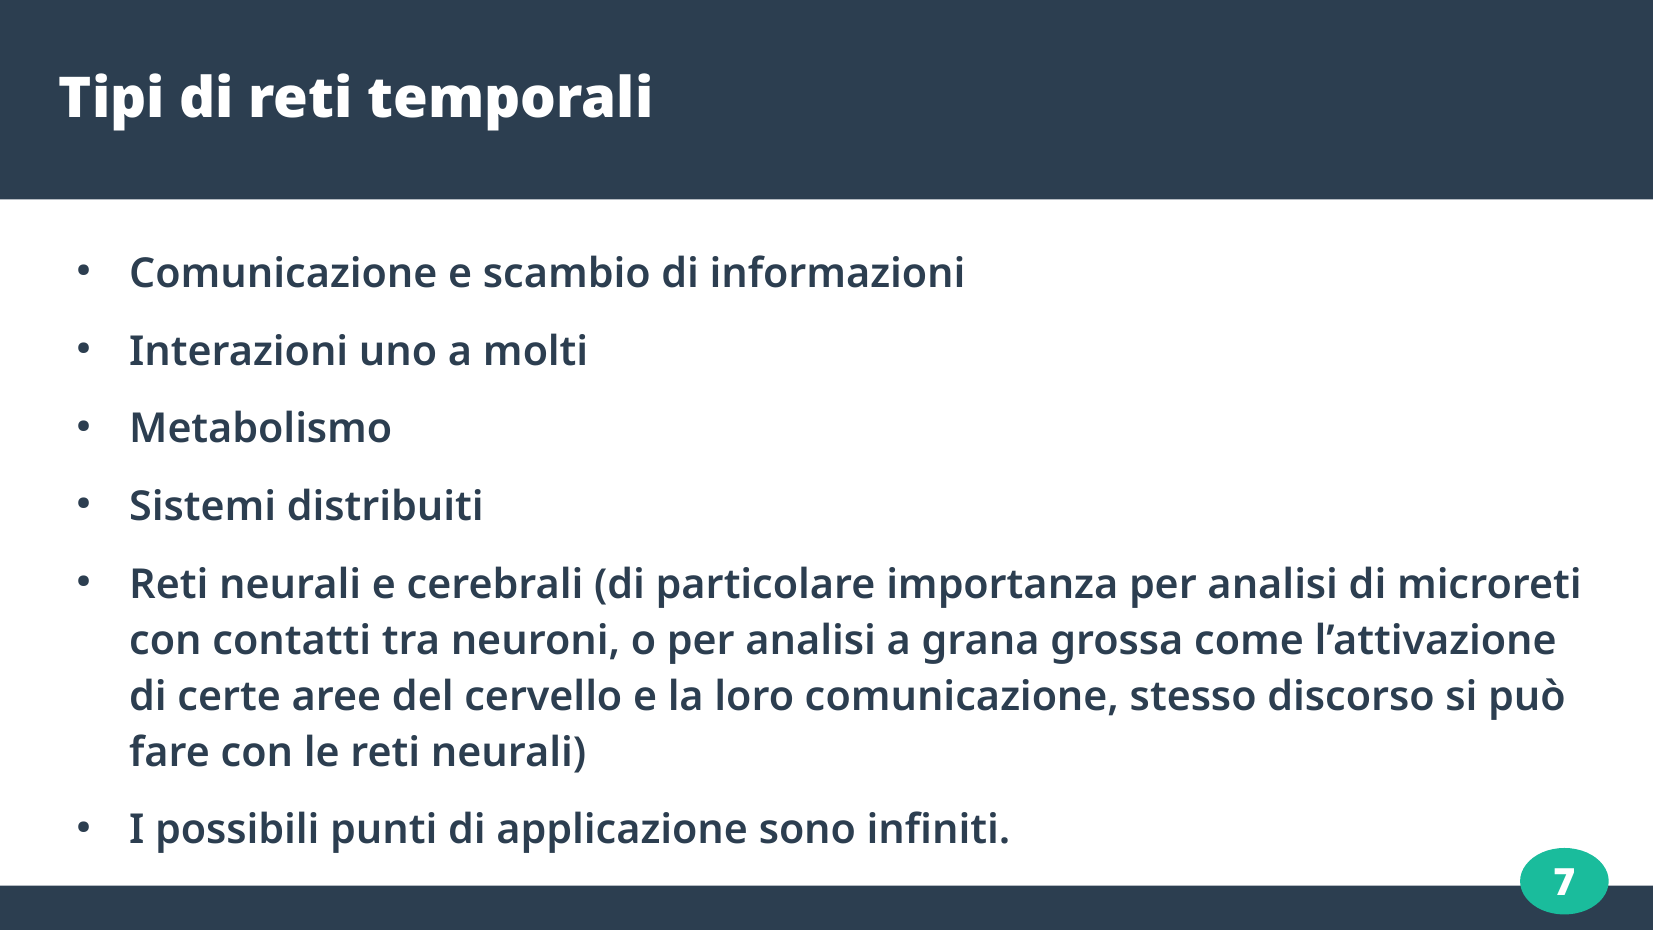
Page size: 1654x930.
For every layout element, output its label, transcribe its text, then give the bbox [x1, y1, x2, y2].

list Comunicazione e scambio di informazioni Interazioni uno a molti Metabolismo Sistemi distribuiti Reti neurali e cerebrali (di particolare importanza per analisi di microreti con contatti tra neuroni, o per analisi a grana grossa come l’attivazione di certe aree del cervello e la loro comunicazione, stesso discorso si può fare con le reti neurali) I possibili punti di applicazione sono infiniti. [58, 243, 1594, 864]
title Tipi di reti temporali [58, 36, 1594, 155]
